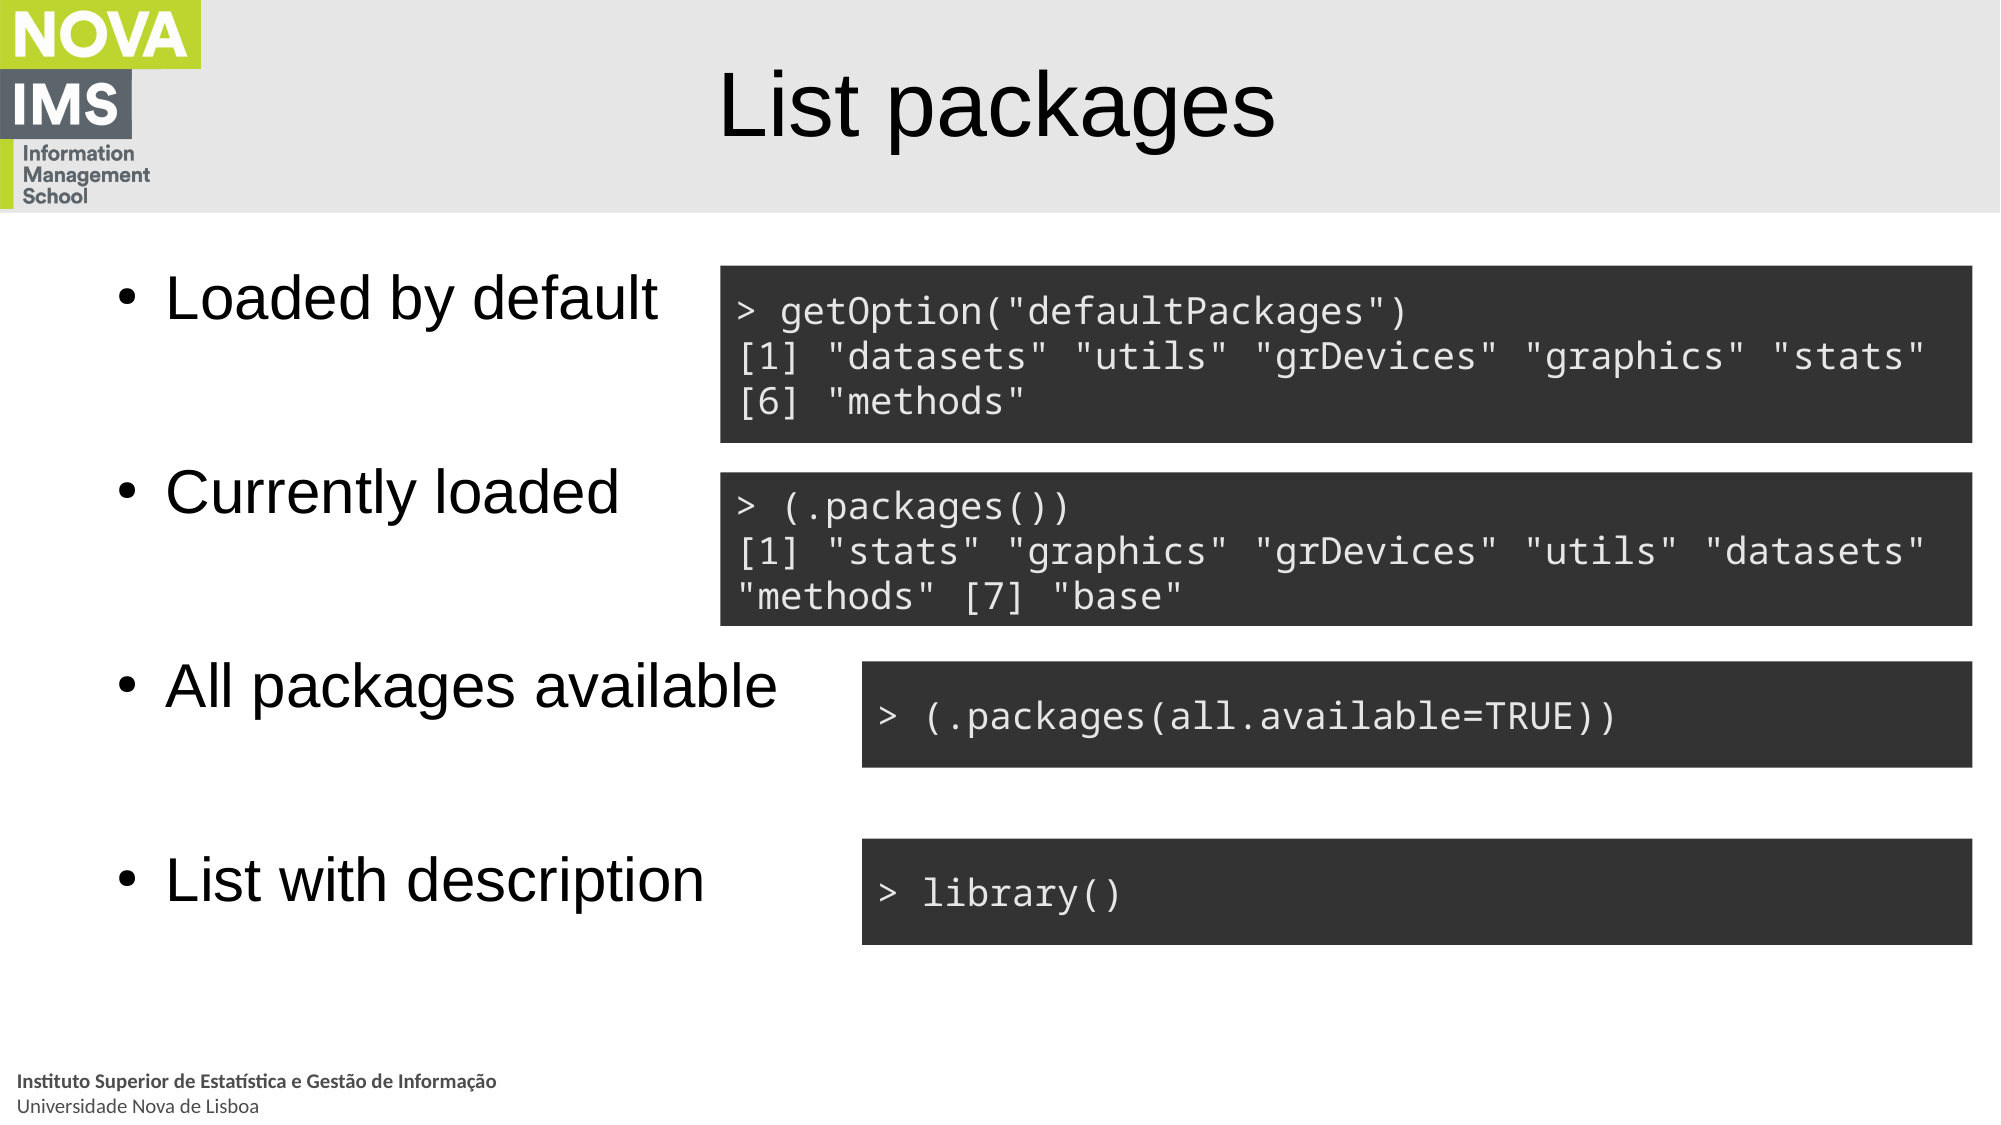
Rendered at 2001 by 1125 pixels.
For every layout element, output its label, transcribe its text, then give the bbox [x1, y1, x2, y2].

text_box > library() [862, 838, 1973, 945]
text_box > (.packages()) [1] "stats" "graphics" "grDevices" "utils" "datasets" "methods" [7] "base" [720, 472, 1973, 626]
picture [0, 0, 201, 209]
list Loaded by default Currently loaded All packages available List with description [99, 263, 1900, 916]
title List packages [94, 19, 1902, 189]
text_box > (.packages(all.available=TRUE)) [862, 661, 1973, 768]
text_box > getOption("defaultPackages") [1] "datasets" "utils" "grDevices" "graphics" "stats" [6] "methods" [720, 265, 1973, 443]
